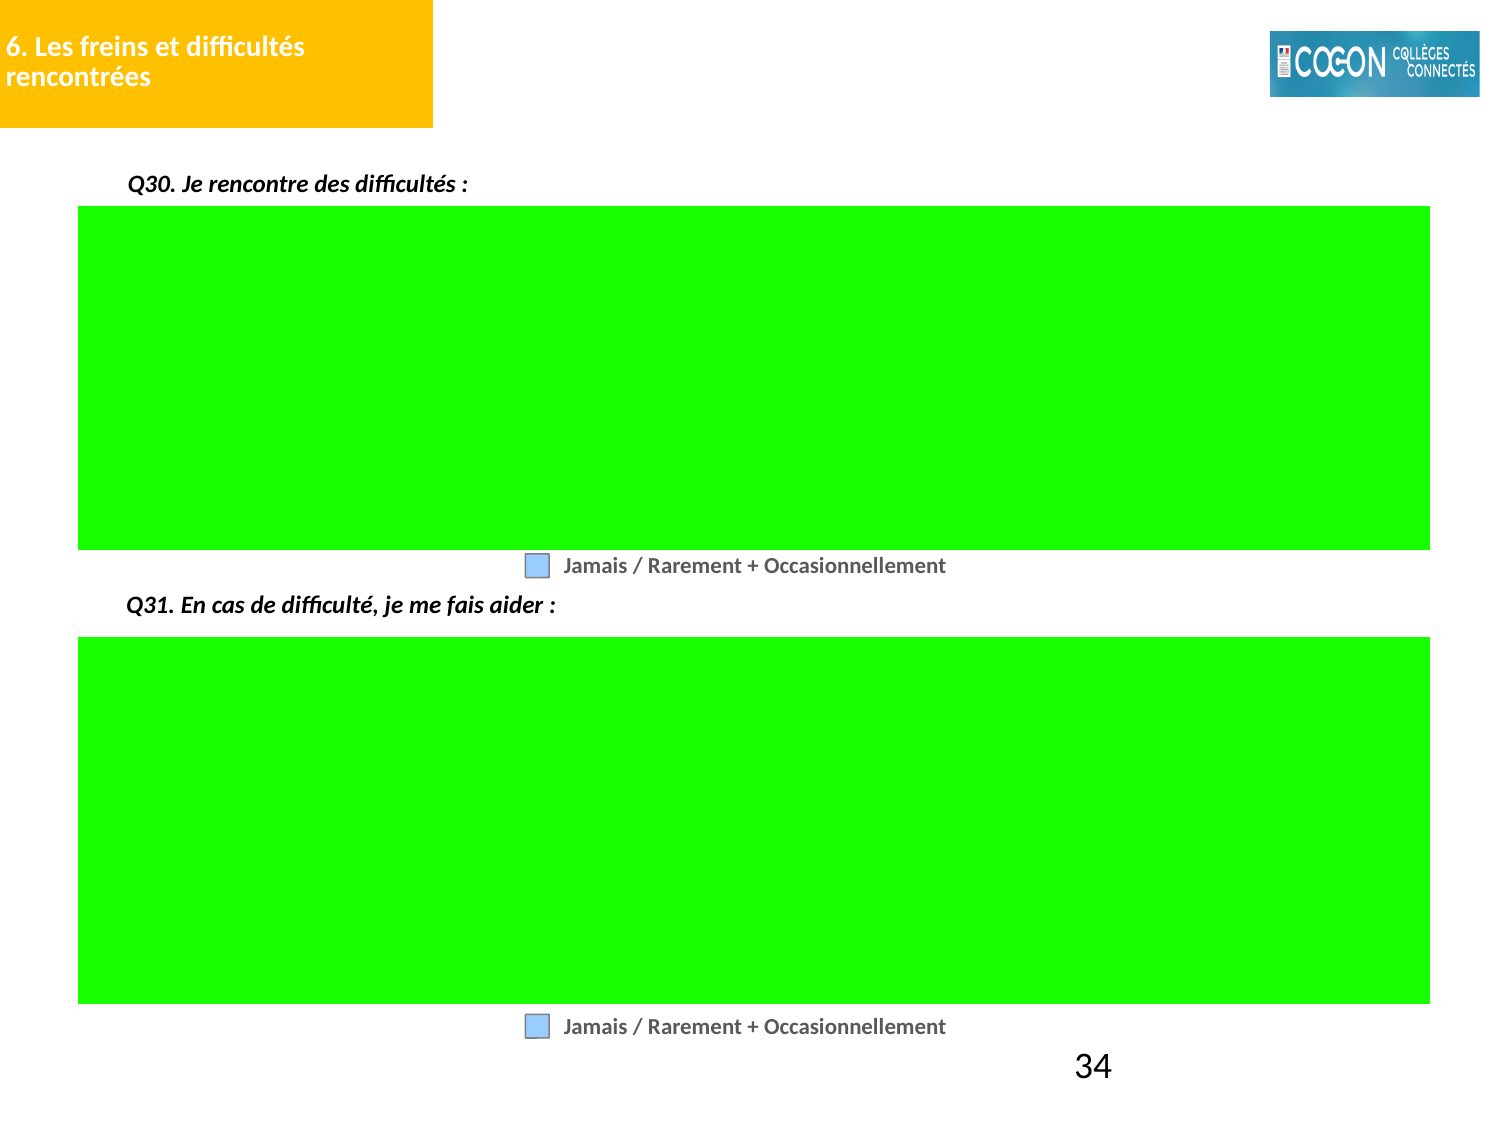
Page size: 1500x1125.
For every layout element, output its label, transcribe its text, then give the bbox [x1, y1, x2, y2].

text_box Q31. En cas de difficulté, je me fais aider : [111, 589, 1405, 633]
text_box 6. Les freins et difficultés rencontrées [0, 0, 433, 128]
text_box [525, 1014, 549, 1039]
text_box [525, 553, 549, 578]
text_box Jamais / Rarement + Occasionnellement [549, 550, 1004, 598]
picture [78, 637, 1430, 1004]
picture [1269, 31, 1480, 97]
text_box Jamais / Rarement + Occasionnellement [549, 1008, 1004, 1059]
text_box Q30. Je rencontre des difficultés : [112, 166, 1407, 206]
picture [78, 206, 1430, 550]
text_box <numéro> [1059, 1042, 1397, 1103]
